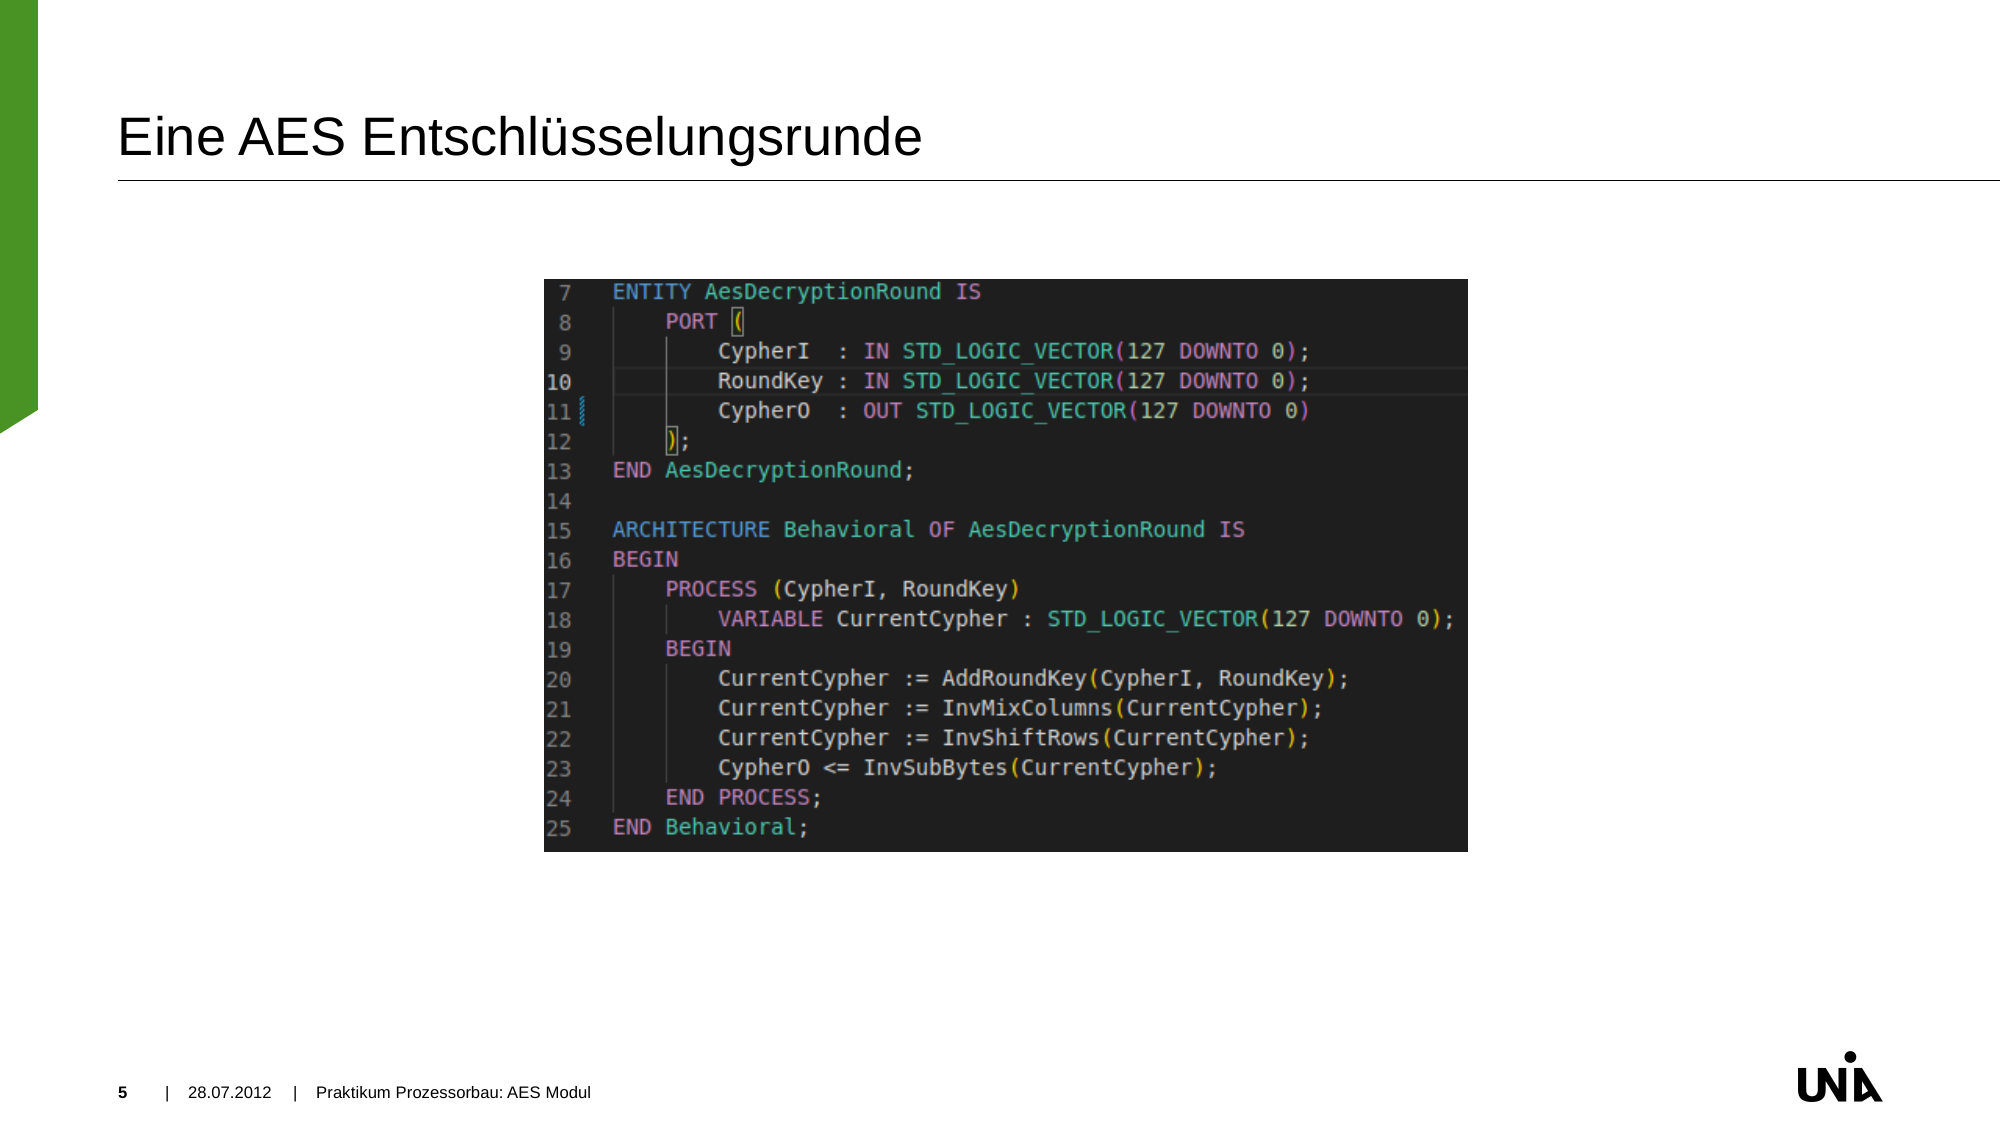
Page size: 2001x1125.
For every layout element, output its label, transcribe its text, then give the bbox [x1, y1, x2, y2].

title Eine AES Entschlüsselungsrunde [117, 0, 1882, 167]
picture [544, 279, 1468, 852]
slide_number <Foliennummer> [118, 1066, 165, 1102]
text_box | Praktikum Prozessorbau: AES Modul [298, 1066, 1490, 1103]
picture [1798, 1051, 1883, 1102]
text_box | 28.07.2012 [165, 1066, 298, 1103]
